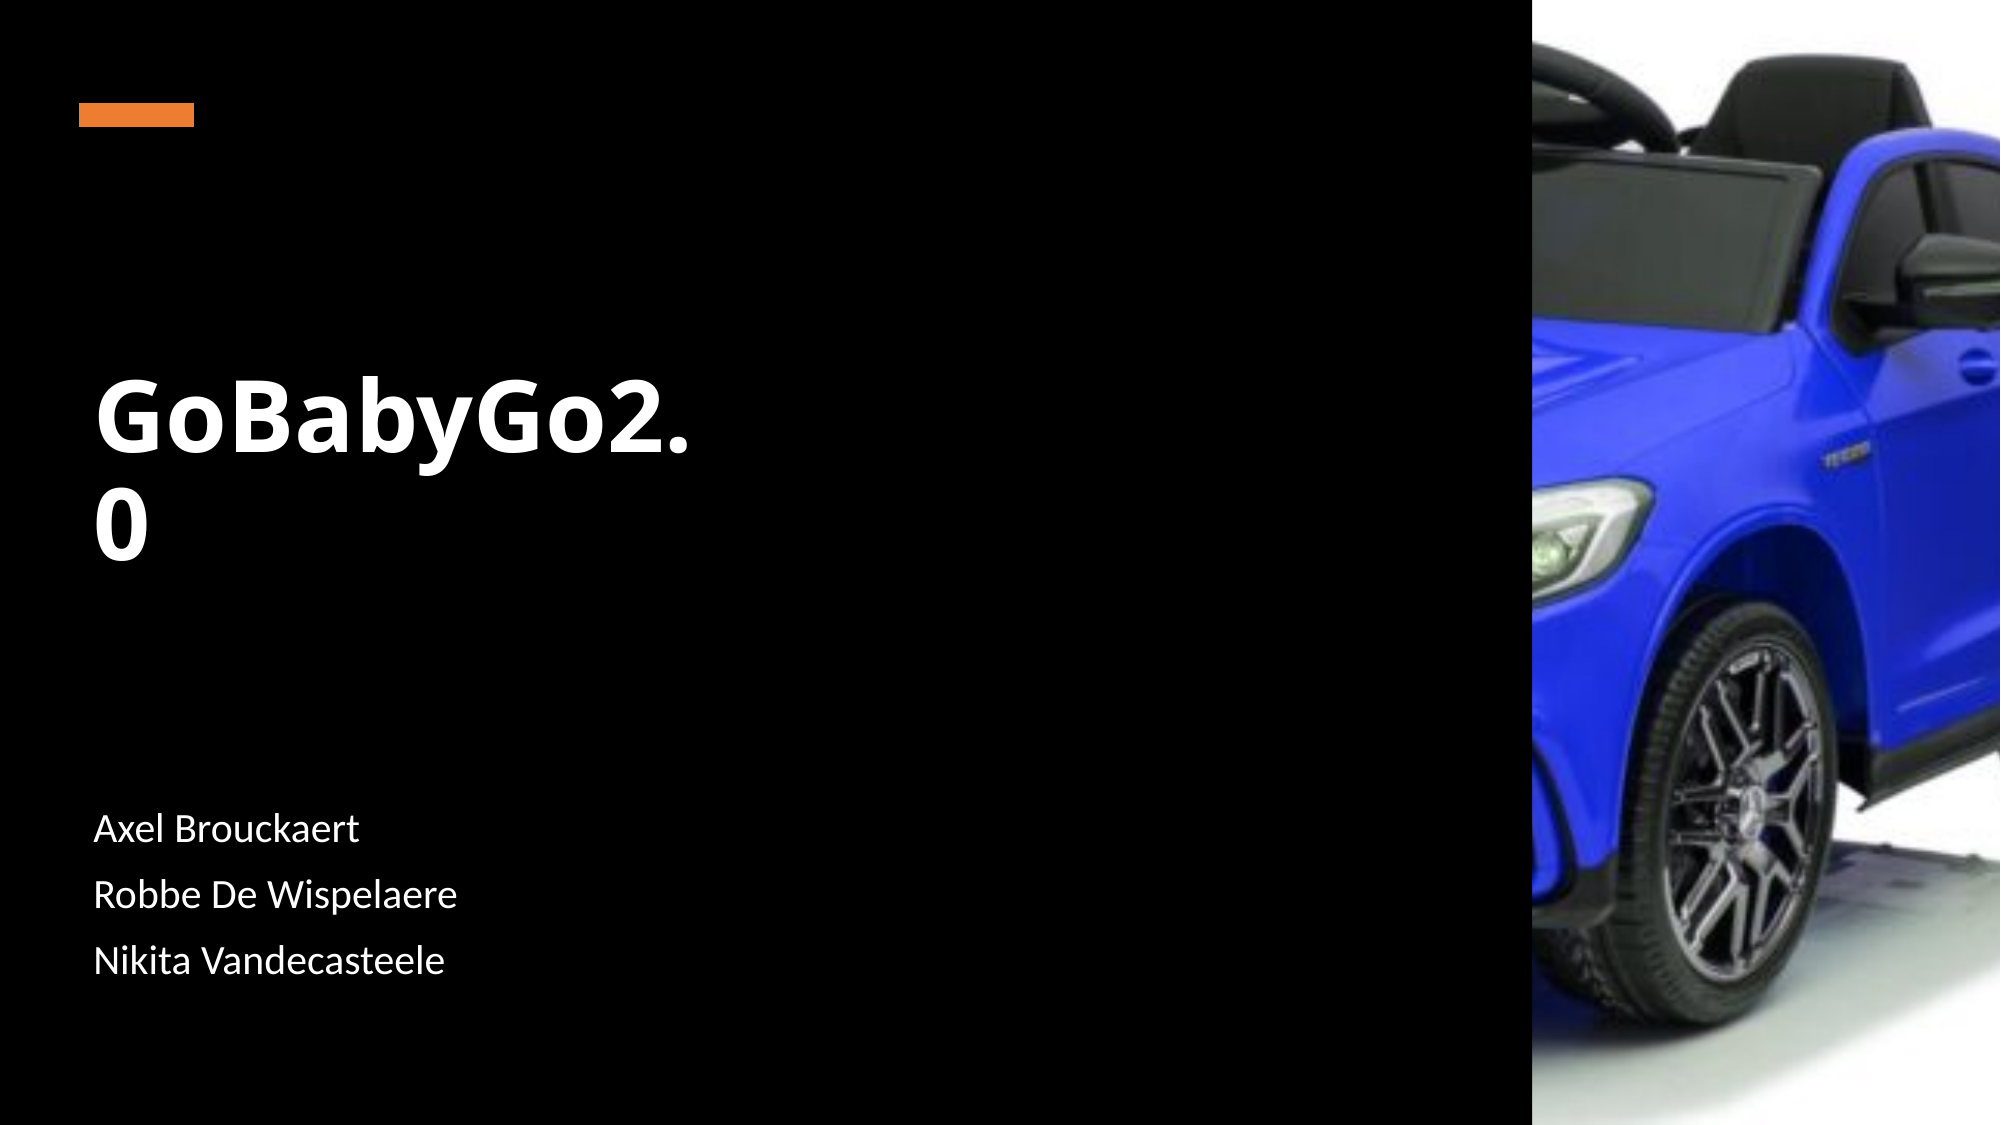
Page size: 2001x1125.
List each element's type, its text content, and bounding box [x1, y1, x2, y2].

subtitle Axel Brouckaert Robbe De Wispelaere Nikita Vandecasteele [78, 799, 739, 998]
picture [1532, 0, 2000, 1125]
title GoBabyGo2.0 [78, 184, 739, 710]
text_box [0, 0, 1532, 1125]
